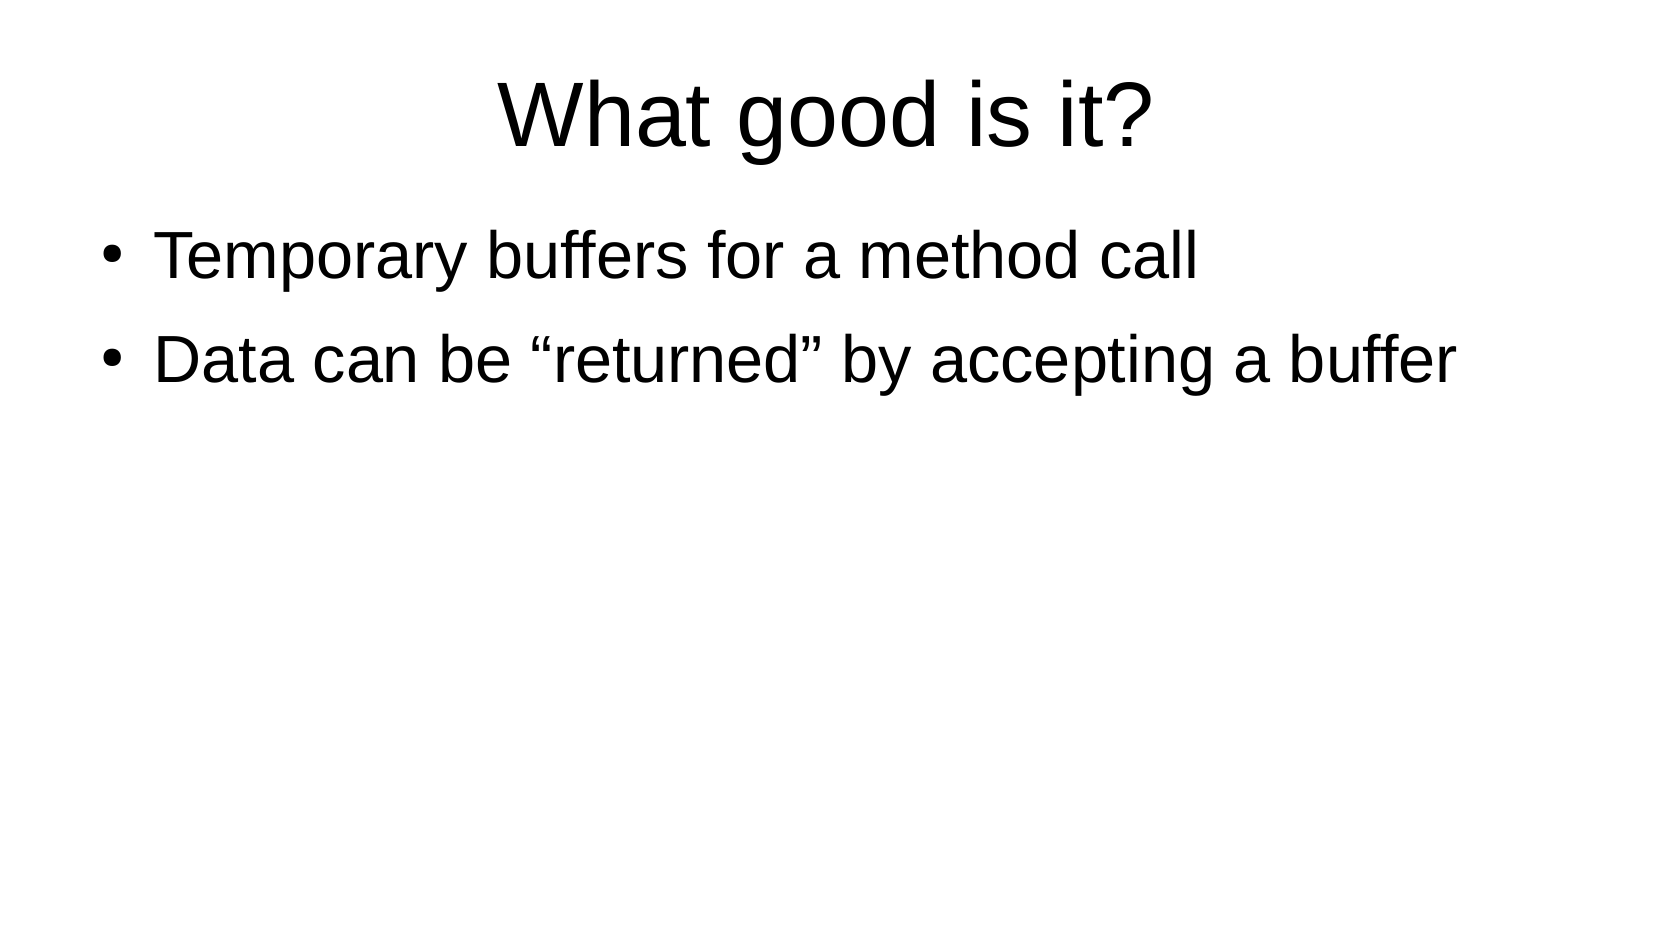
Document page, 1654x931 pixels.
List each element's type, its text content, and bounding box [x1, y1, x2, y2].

title What good is it? [82, 37, 1571, 193]
list Temporary buffers for a method call Data can be “returned” by accepting a buffer [82, 217, 1571, 758]
